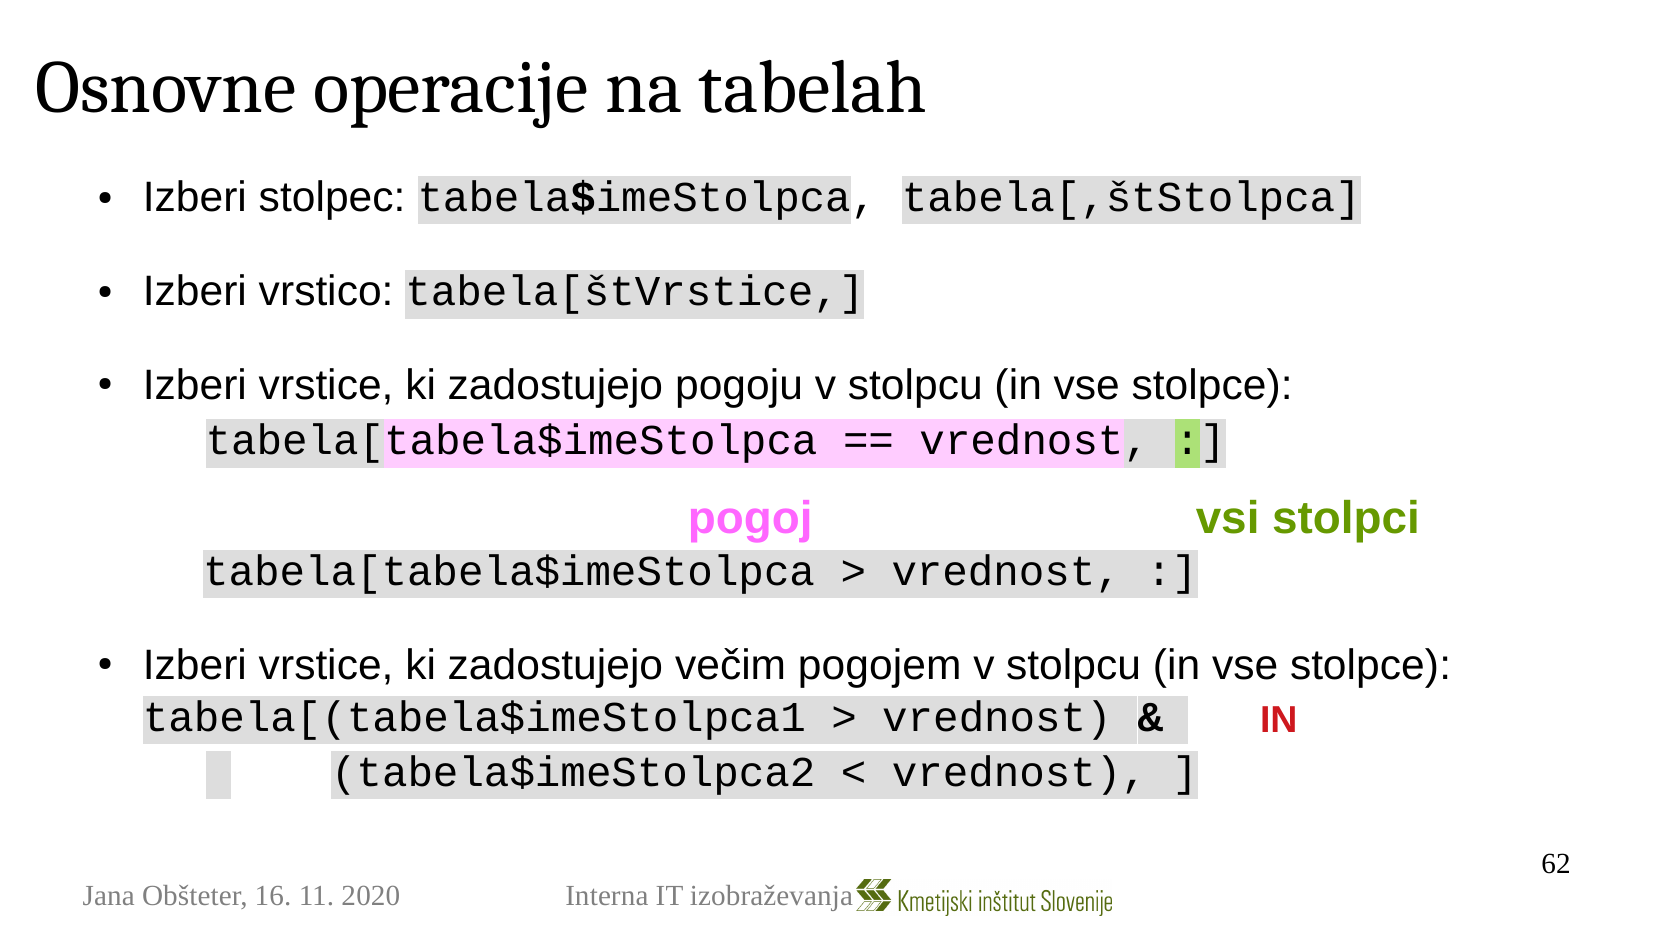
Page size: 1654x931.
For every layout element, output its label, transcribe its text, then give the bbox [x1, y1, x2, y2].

picture [856, 879, 1112, 916]
text_box IN [1245, 690, 1313, 748]
list Izberi stolpec: tabela$imeStolpca, tabela[,štStolpca] Izberi vrstico: tabela[štVrstice,] Izberi vrstice, ki zadostujejo pogoju v stolpcu (in vse stolpce): tabela[tabela$imeStolpca == vrednost, :] tabela[tabela$imeStolpca > vrednost, :] Izberi vrstice, ki zadostujejo večim pogojem v stolpcu (in vse stolpce): tabela[(tabela$imeStolpca1 > vrednost) & (tabela$imeStolpca2 < vrednost), ] [82, 165, 1642, 827]
text_box pogoj [673, 484, 839, 551]
title Osnovne operacije na tabelah [35, 21, 1524, 154]
text_box vsi stolpci [1181, 484, 1524, 551]
